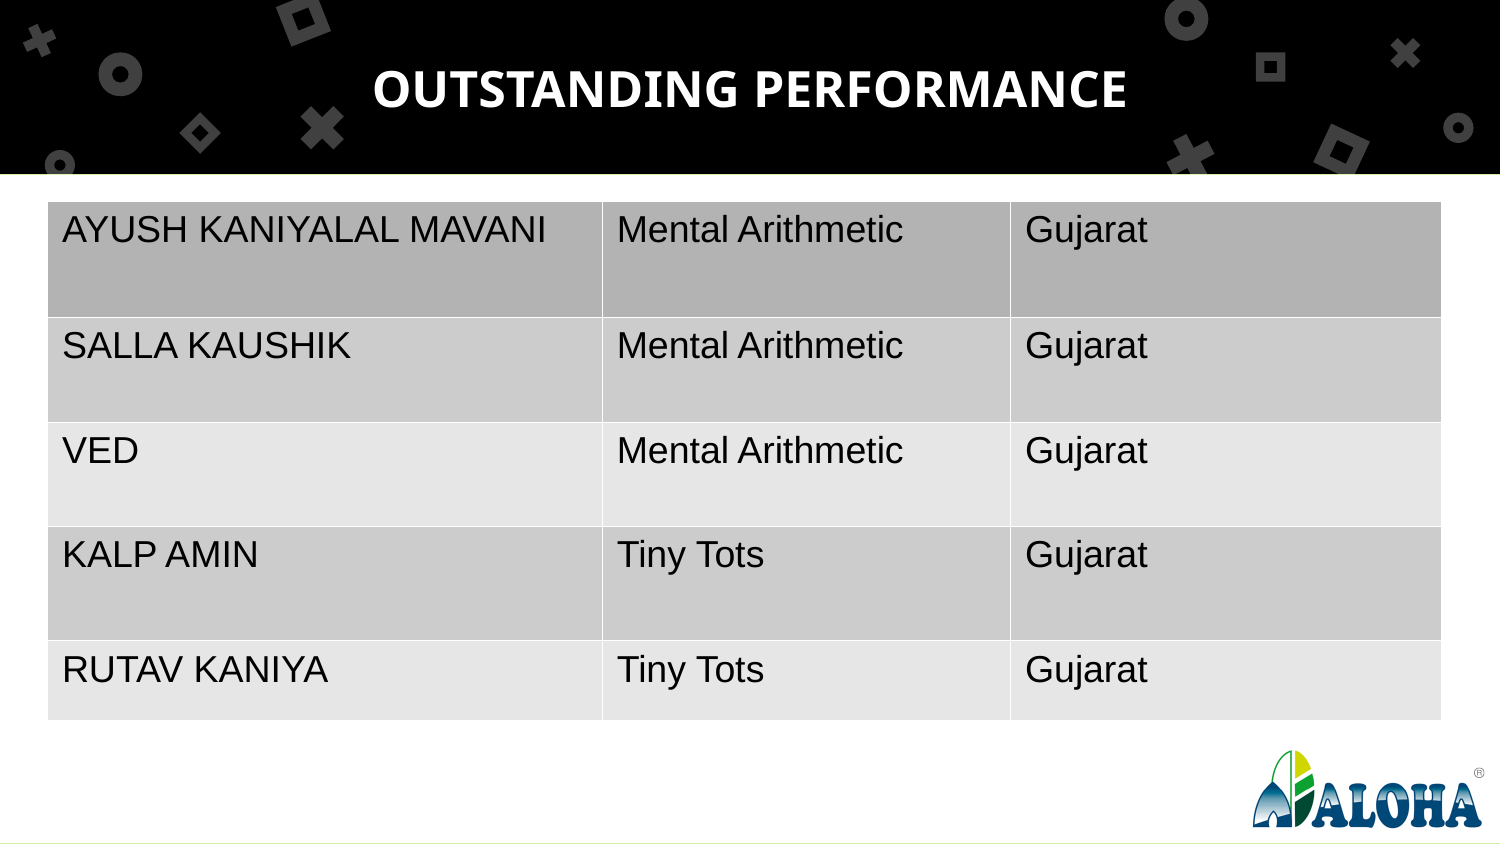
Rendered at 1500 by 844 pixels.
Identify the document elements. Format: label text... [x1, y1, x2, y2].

table_cell Tiny Tots [603, 527, 1010, 640]
table_cell Gujarat [1011, 641, 1441, 720]
table_header Mental Arithmetic [603, 202, 1010, 317]
table_cell KALP AMIN [48, 527, 602, 640]
table_cell Tiny Tots [603, 641, 1010, 720]
text_box OUTSTANDING PERFORMANCE [75, 0, 1425, 175]
table_header Gujarat [1011, 202, 1441, 317]
table_cell Mental Arithmetic [603, 423, 1010, 526]
picture [1245, 744, 1489, 836]
table_cell Gujarat [1011, 423, 1441, 526]
table_cell RUTAV KANIYA [48, 641, 602, 720]
table_cell SALLA KAUSHIK [48, 318, 602, 422]
table_cell Mental Arithmetic [603, 318, 1010, 422]
table_cell VED [48, 423, 602, 526]
table_cell Gujarat [1011, 527, 1441, 640]
table_header AYUSH KANIYALAL MAVANI [48, 202, 602, 317]
table_cell Gujarat [1011, 318, 1441, 422]
